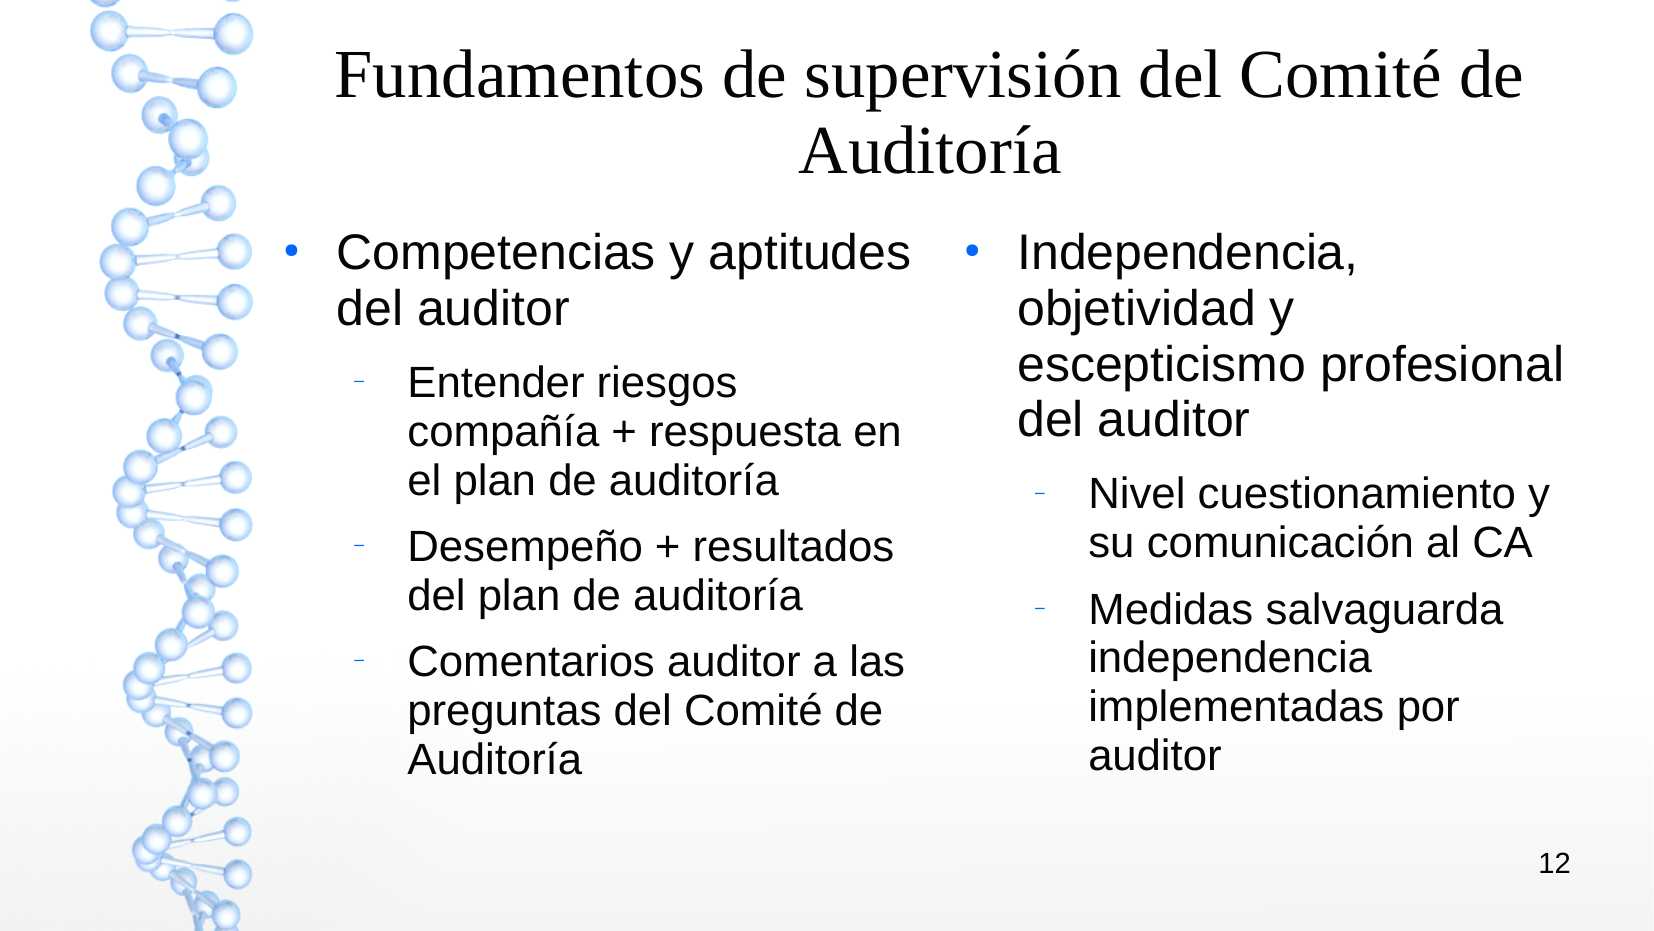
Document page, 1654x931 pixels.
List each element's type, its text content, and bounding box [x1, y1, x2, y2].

title Fundamentos de supervisión del Comité de Auditoría [265, 35, 1595, 189]
list Competencias y aptitudes del auditor Entender riesgos compañía + respuesta en el plan de auditoría Desempeño + resultados del plan de auditoría Comentarios auditor a las preguntas del Comité de Auditoría [265, 224, 915, 863]
picture [0, 0, 1654, 931]
list Independencia, objetividad y escepticismo profesional del auditor Nivel cuestionamiento y su comunicación al CA Medidas salvaguarda independencia implementadas por auditor [946, 224, 1595, 815]
